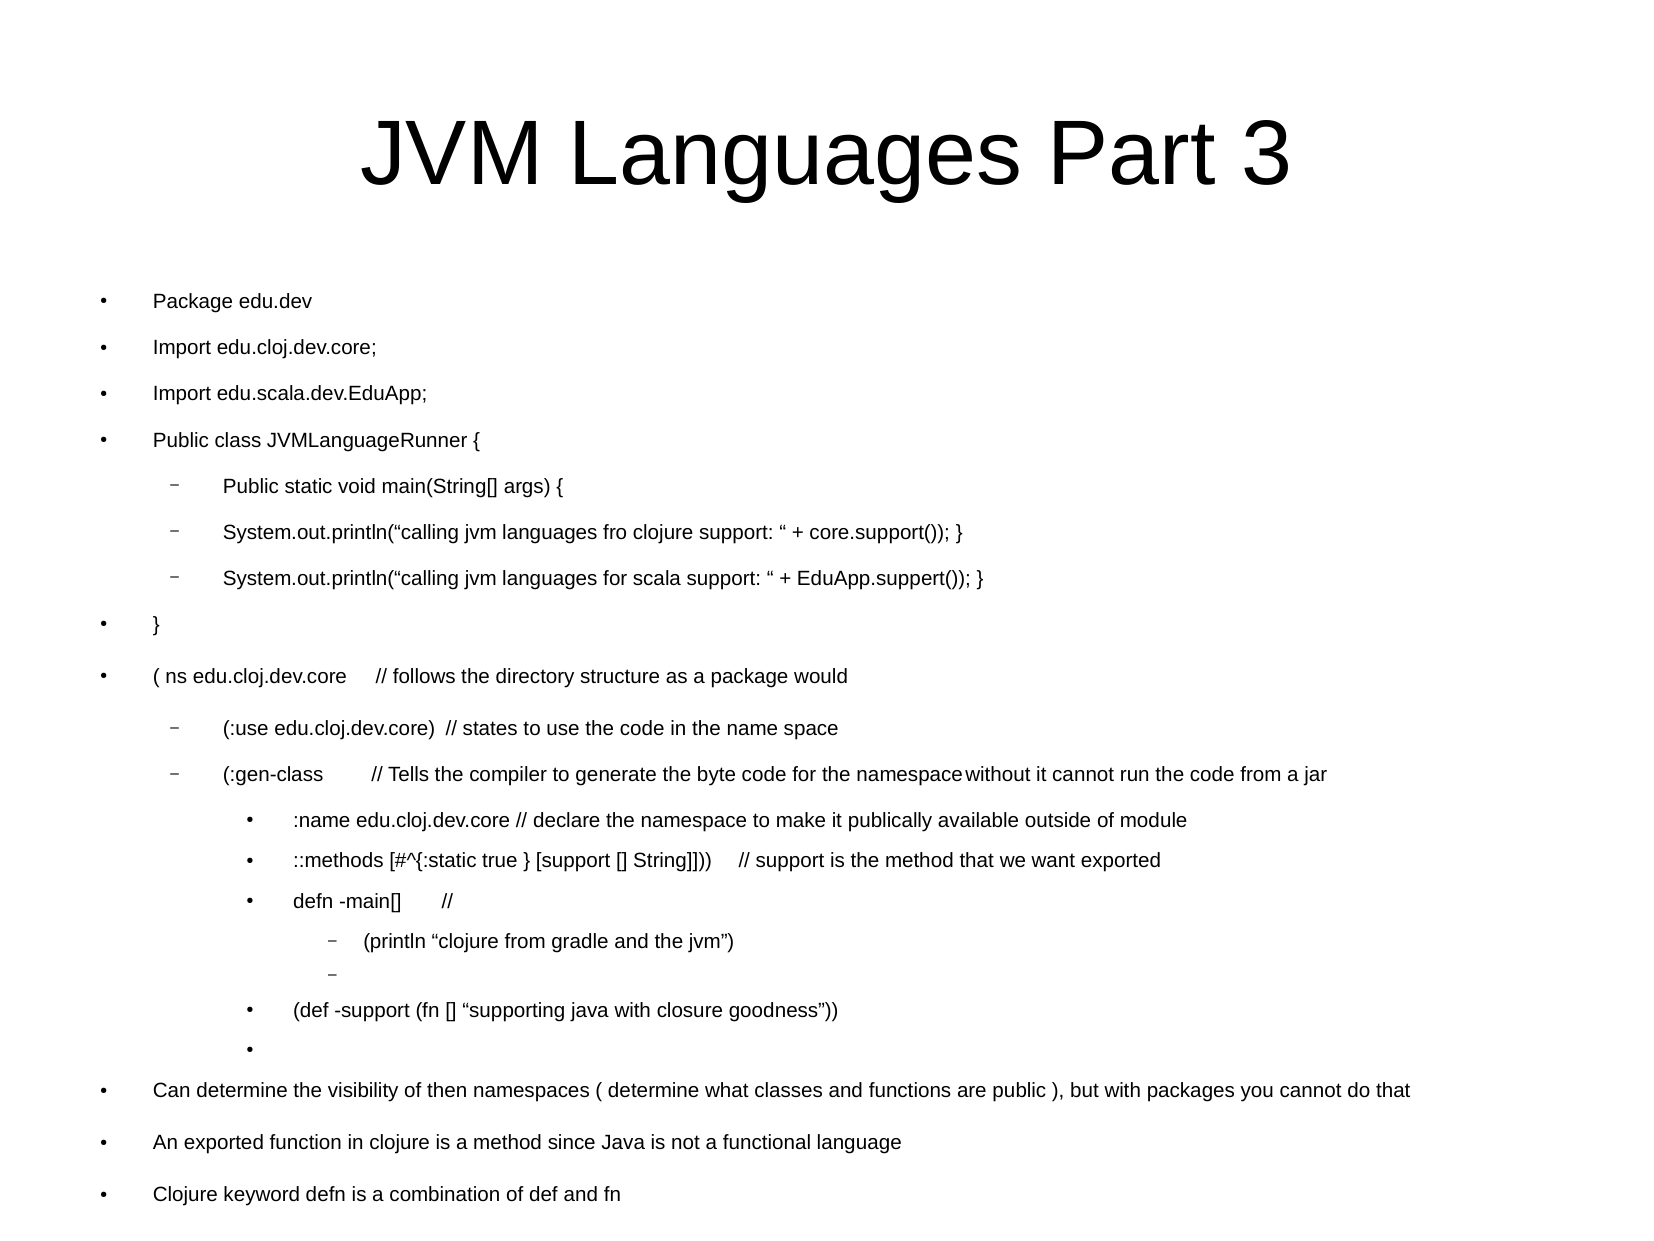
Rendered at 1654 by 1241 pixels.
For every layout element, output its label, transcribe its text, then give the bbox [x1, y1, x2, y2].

list Package edu.dev Import edu.cloj.dev.core; Import edu.scala.dev.EduApp; Public class JVMLanguageRunner { Public static void main(String[] args) { System.out.println(“calling jvm languages fro clojure support: “ + core.support()); } System.out.println(“calling jvm languages for scala support: “ + EduApp.suppert()); } } ( ns edu.cloj.dev.core // follows the directory structure as a package would (:use edu.cloj.dev.core) // states to use the code in the name space (:gen-class // Tells the compiler to generate the byte code for the namespace without it cannot run the code from a jar :name edu.cloj.dev.core // declare the namespace to make it publically available outside of module ::methods [#^{:static true } [support [] String]])) // support is the method that we want exported defn -main[] // (println “clojure from gradle and the jvm”) (def -support (fn [] “supporting java with closure goodness”)) Can determine the visibility of then namespaces ( determine what classes and functions are public ), but with packages you cannot do that An exported function in clojure is a method since Java is not a functional language Clojure keyword defn is a combination of def and fn [82, 290, 1571, 1216]
title JVM Languages Part 3 [82, 49, 1571, 257]
